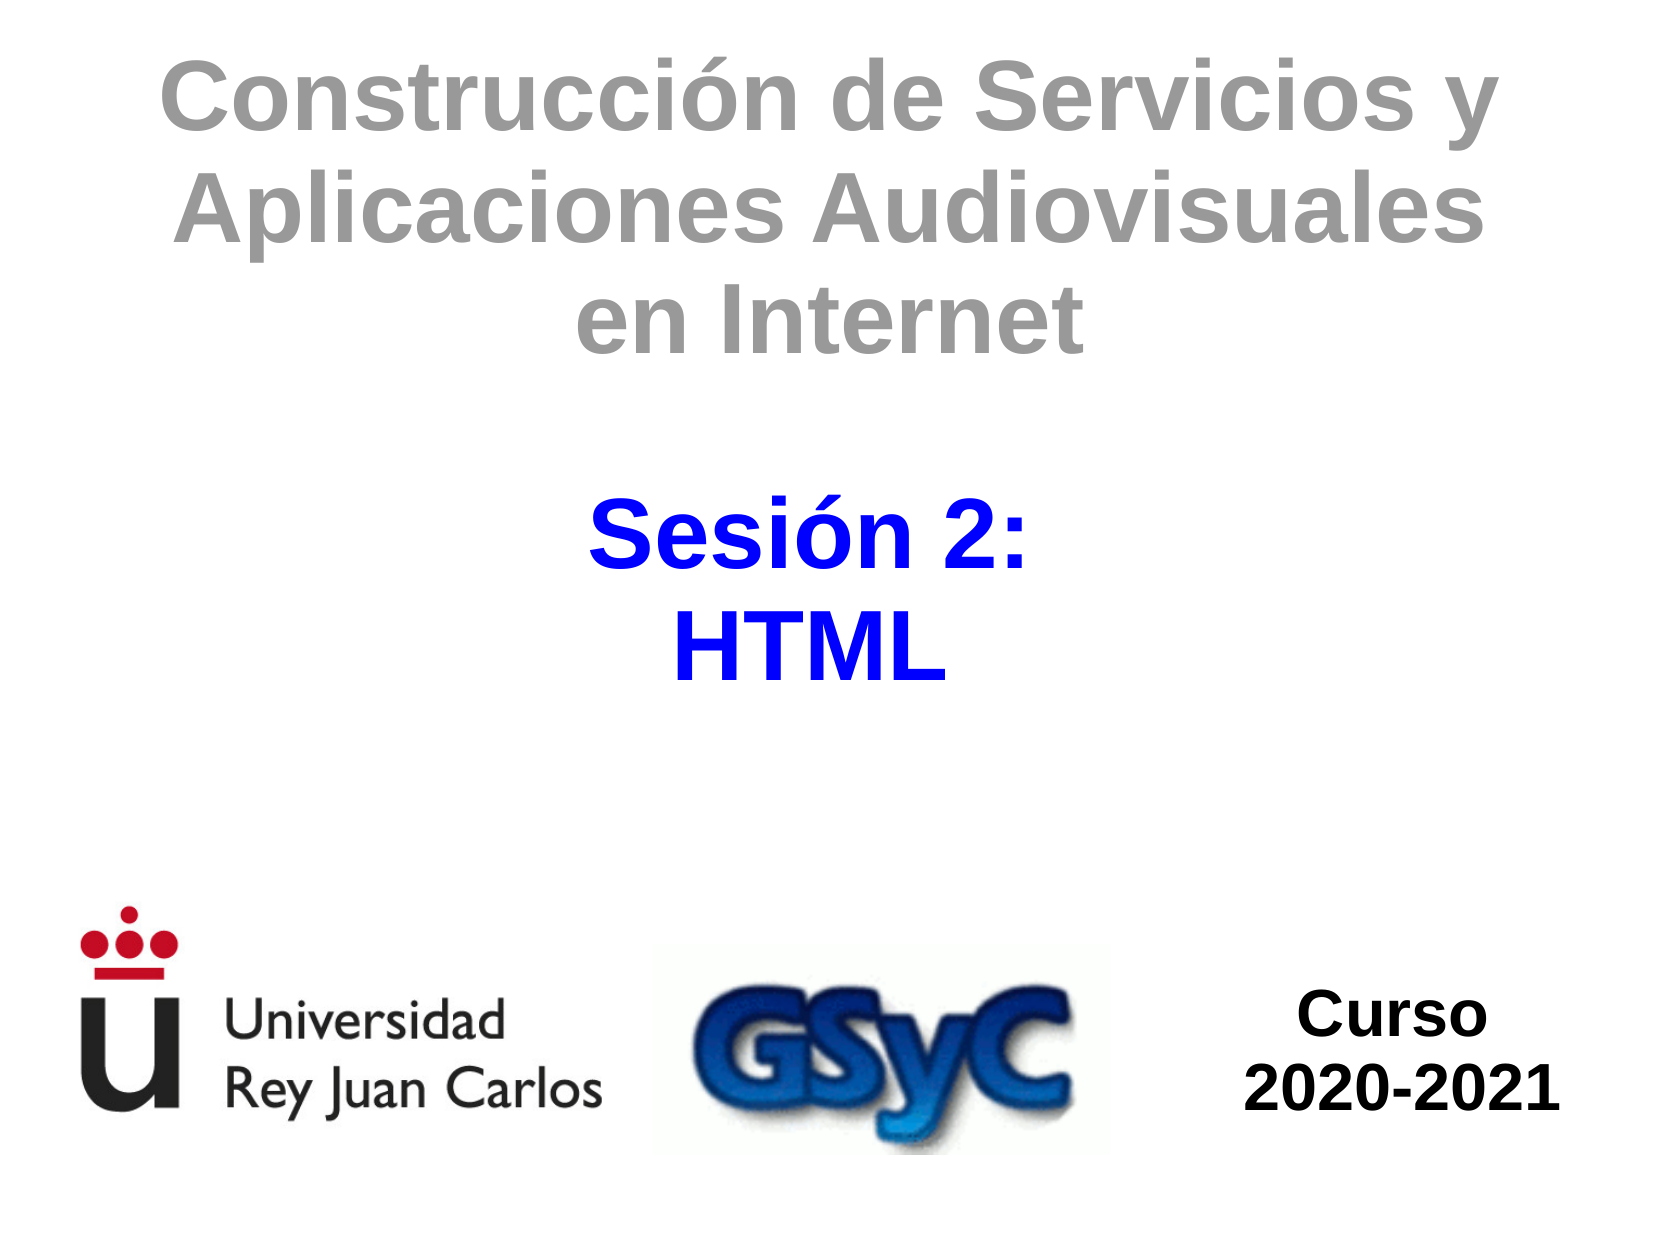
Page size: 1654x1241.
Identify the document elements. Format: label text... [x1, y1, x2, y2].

title Construcción de Servicios y Aplicaciones Audiovisuales en Internet [144, 39, 1516, 376]
picture [653, 944, 1111, 1156]
picture [46, 884, 631, 1141]
title Curso 2020-2021 [1200, 975, 1606, 1126]
title Sesión 2: HTML [135, 422, 1486, 758]
